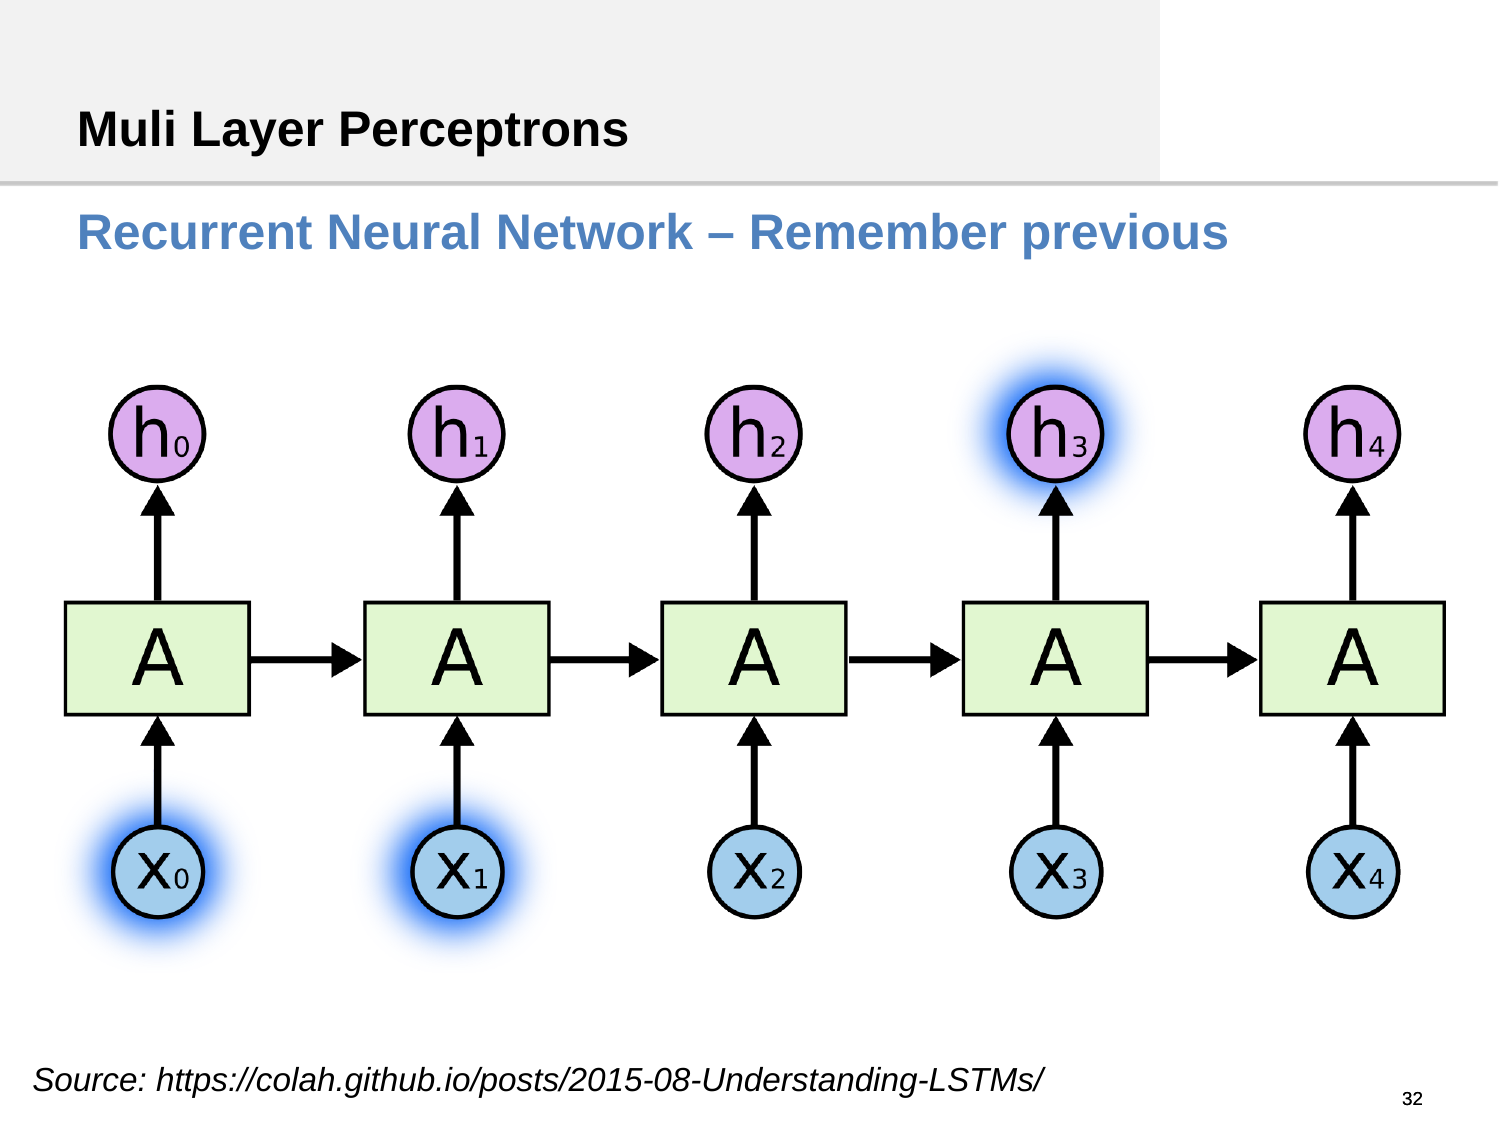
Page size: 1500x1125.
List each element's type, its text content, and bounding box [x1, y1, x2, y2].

text_box Muli Layer Perceptrons [76, 39, 1042, 157]
picture [54, 330, 1446, 973]
text_box Recurrent Neural Network – Remember previous [76, 200, 1424, 259]
text_box Source: https://colah.github.io/posts/2015-08-Understanding-LSTMs/ [17, 1050, 1367, 1106]
